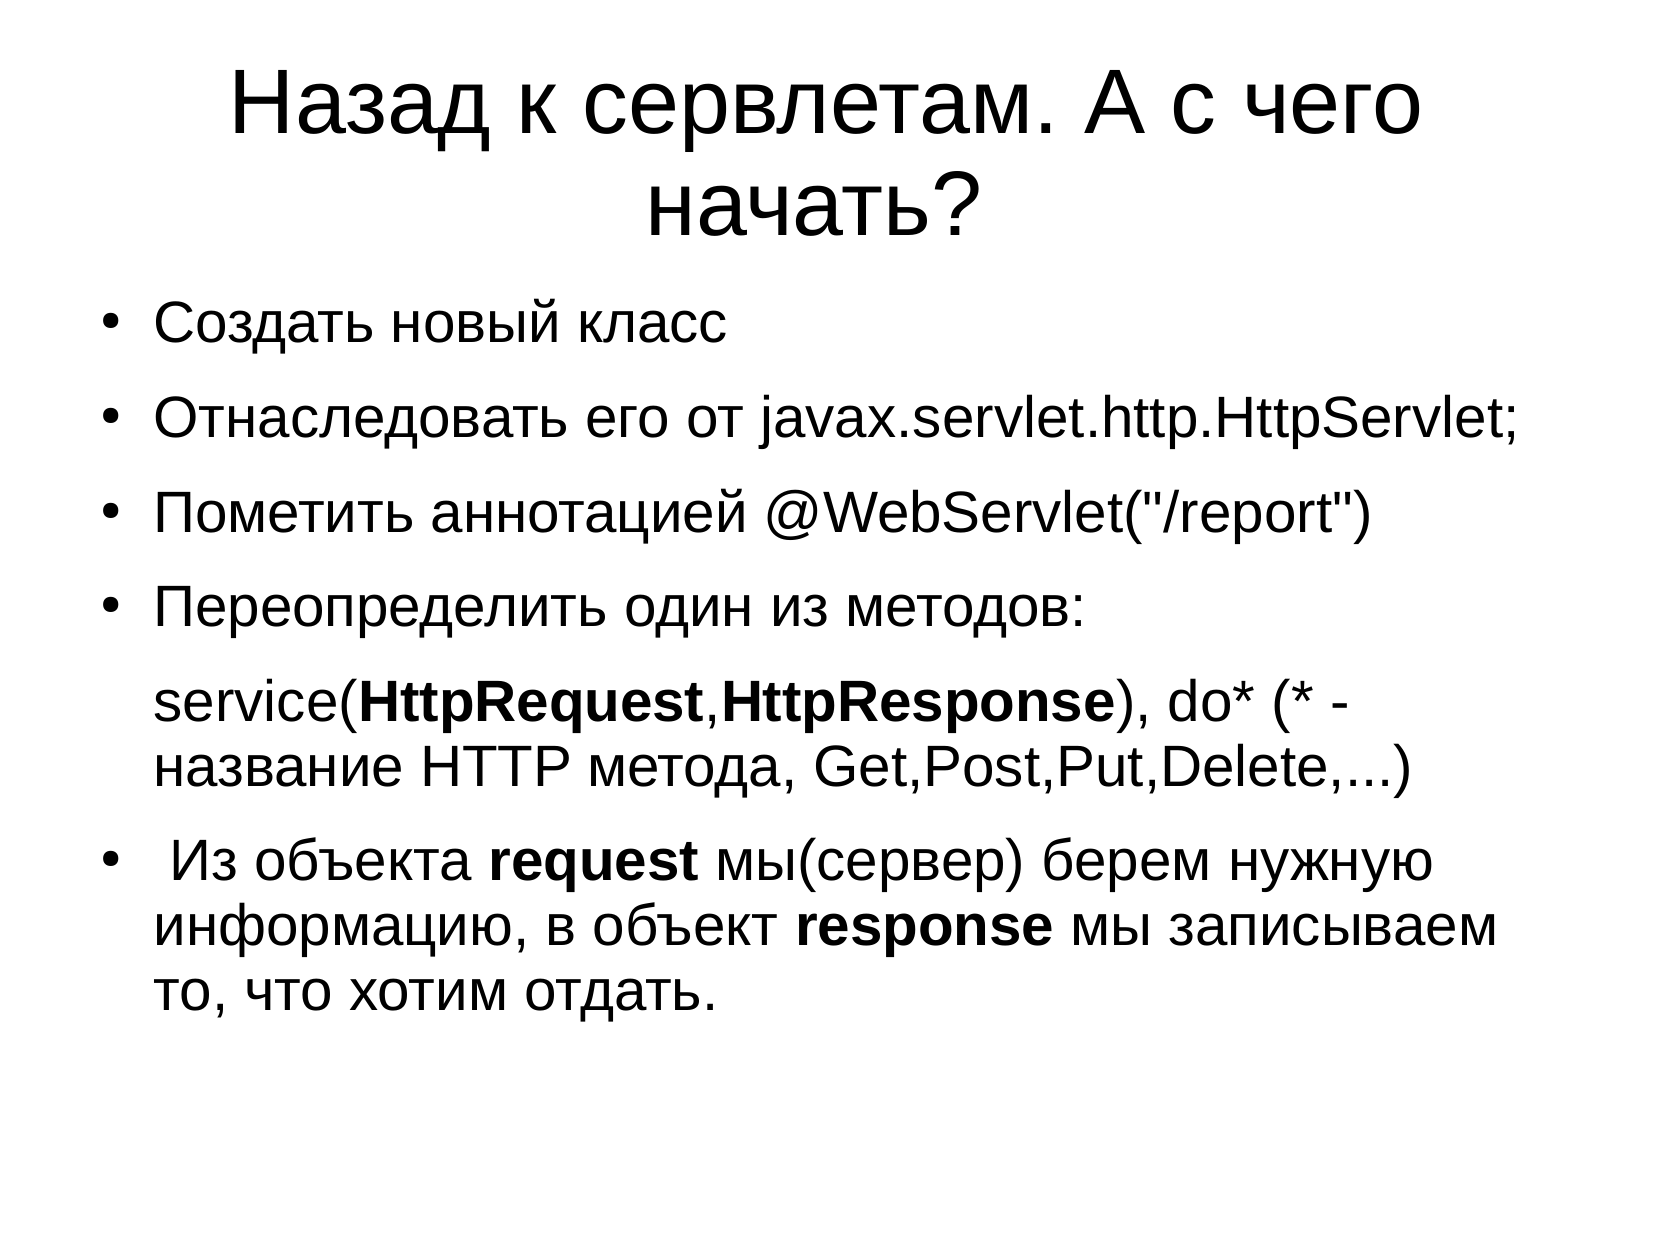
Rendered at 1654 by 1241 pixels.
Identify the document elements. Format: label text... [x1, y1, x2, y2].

title Назад к сервлетам. А с чего начать? [82, 49, 1571, 257]
list Создать новый класс Отнаследовать его от javax.servlet.http.HttpServlet; Пометить аннотацией @WebServlet("/report") Переопределить один из методов: service(HttpRequest,HttpResponse), do* (* - название HTTP метода, Get,Post,Put,Delete,...) Из объекта request мы(сервер) берем нужную информацию, в объект response мы записываем то, что хотим отдать. [82, 290, 1571, 1027]
